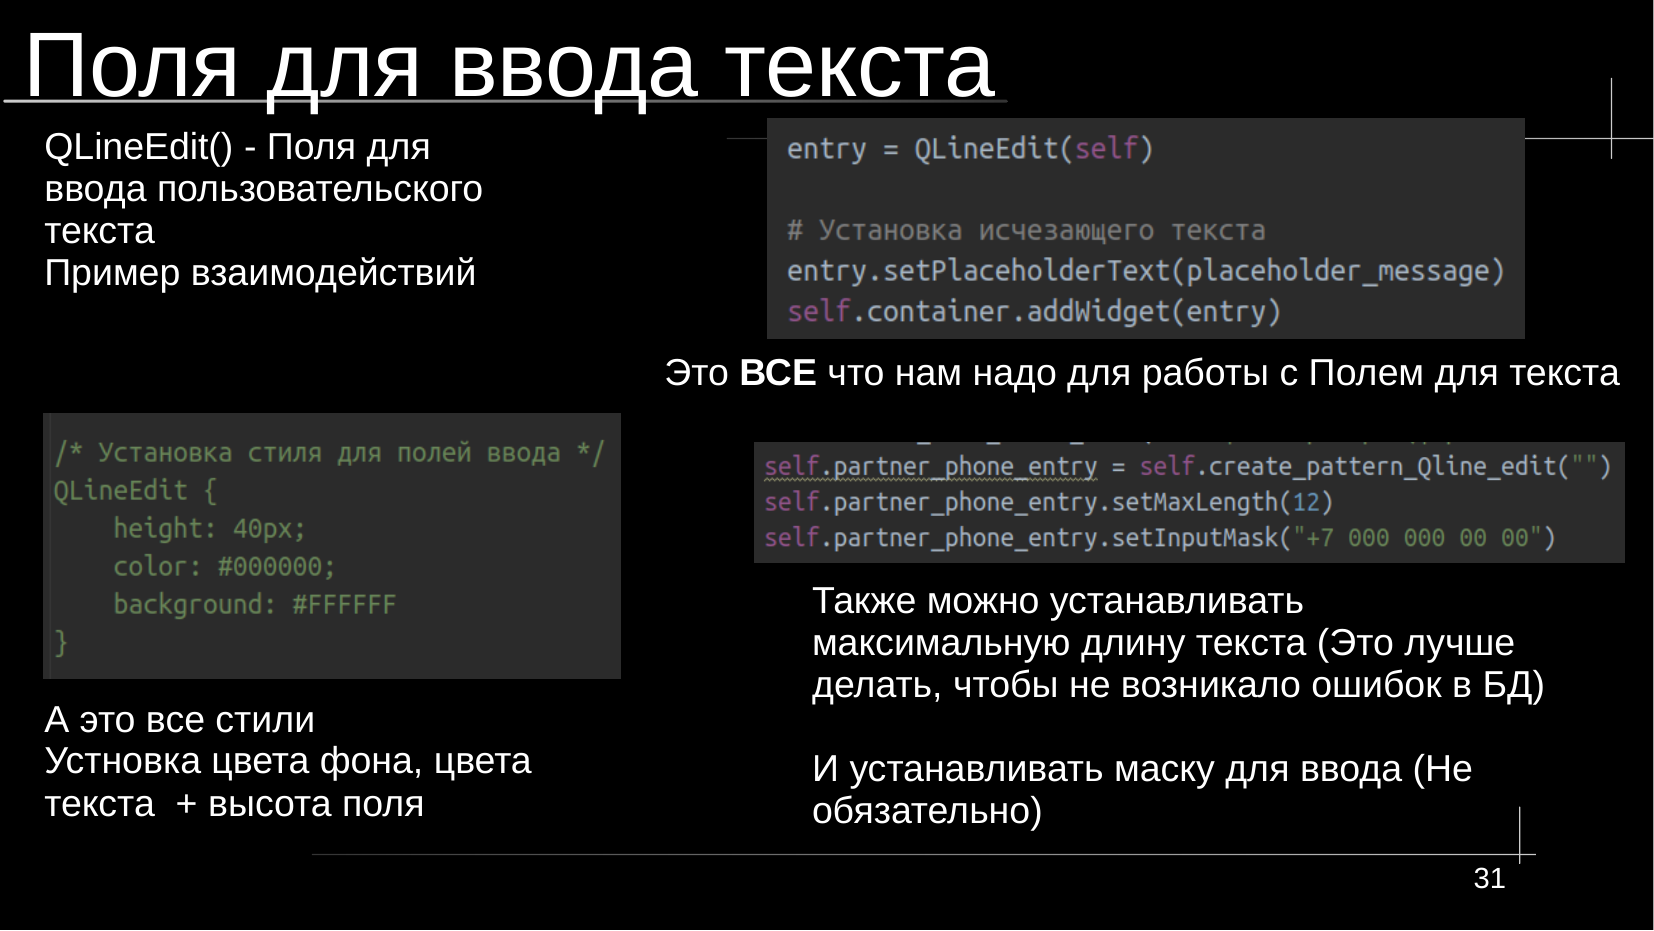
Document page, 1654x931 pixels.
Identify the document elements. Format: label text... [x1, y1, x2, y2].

text_box А это все стили Устновка цвета фона, цвета текста + высота поля [29, 690, 562, 916]
text_box QLineEdit() - Поля для ввода пользовательского текста Пример взаимодействий [29, 118, 532, 301]
picture [43, 413, 621, 679]
picture [754, 442, 1625, 563]
text_box Это ВСЕ что нам надо для работы с Полем для текста [649, 344, 1654, 443]
text_box Также можно устанавливать максимальную длину текста (Это лучше делать, чтобы не возникало ошибок в БД) И устанавливать маску для ввода (Не обязательно) [797, 572, 1565, 840]
picture [767, 118, 1525, 339]
title Поля для ввода текста [23, 11, 1589, 119]
